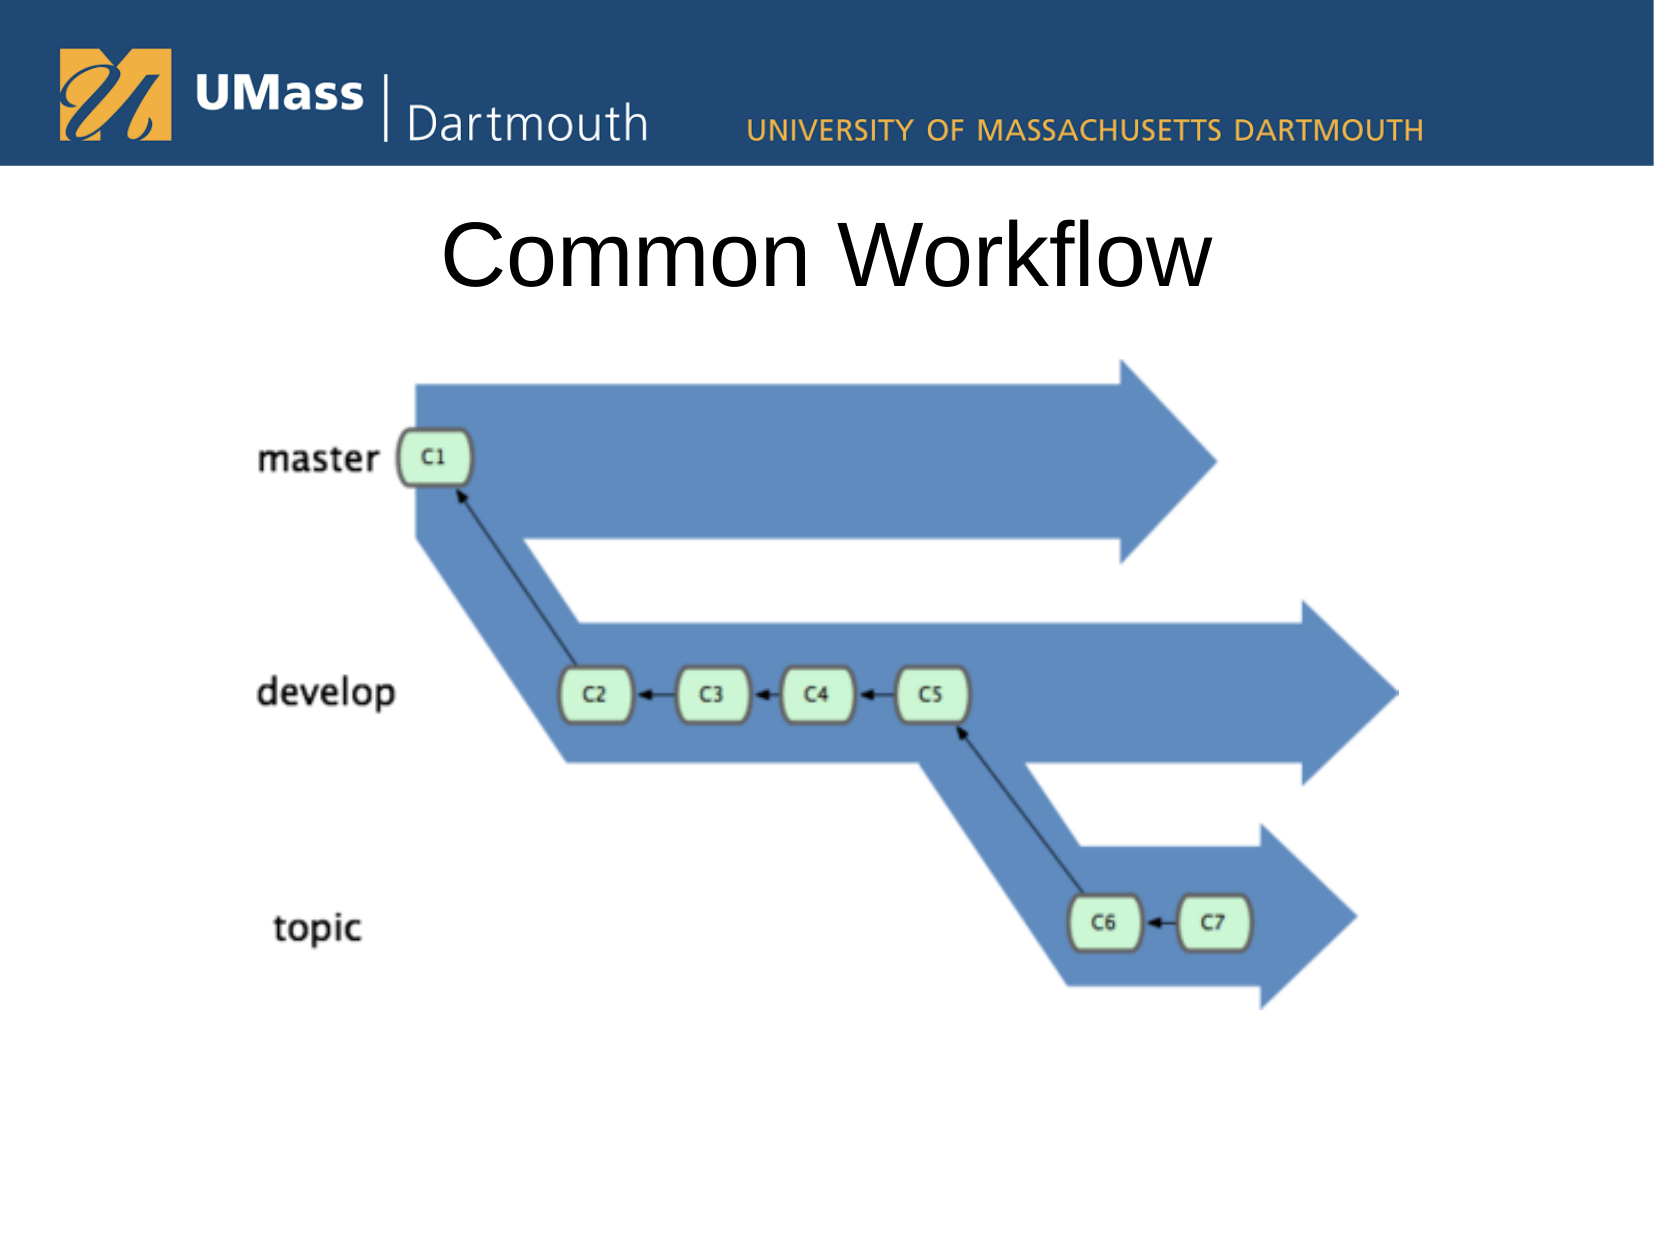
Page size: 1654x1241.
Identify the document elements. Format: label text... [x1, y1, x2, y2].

picture [0, 0, 1654, 166]
picture [255, 359, 1399, 1010]
title Common Workflow [82, 180, 1571, 331]
